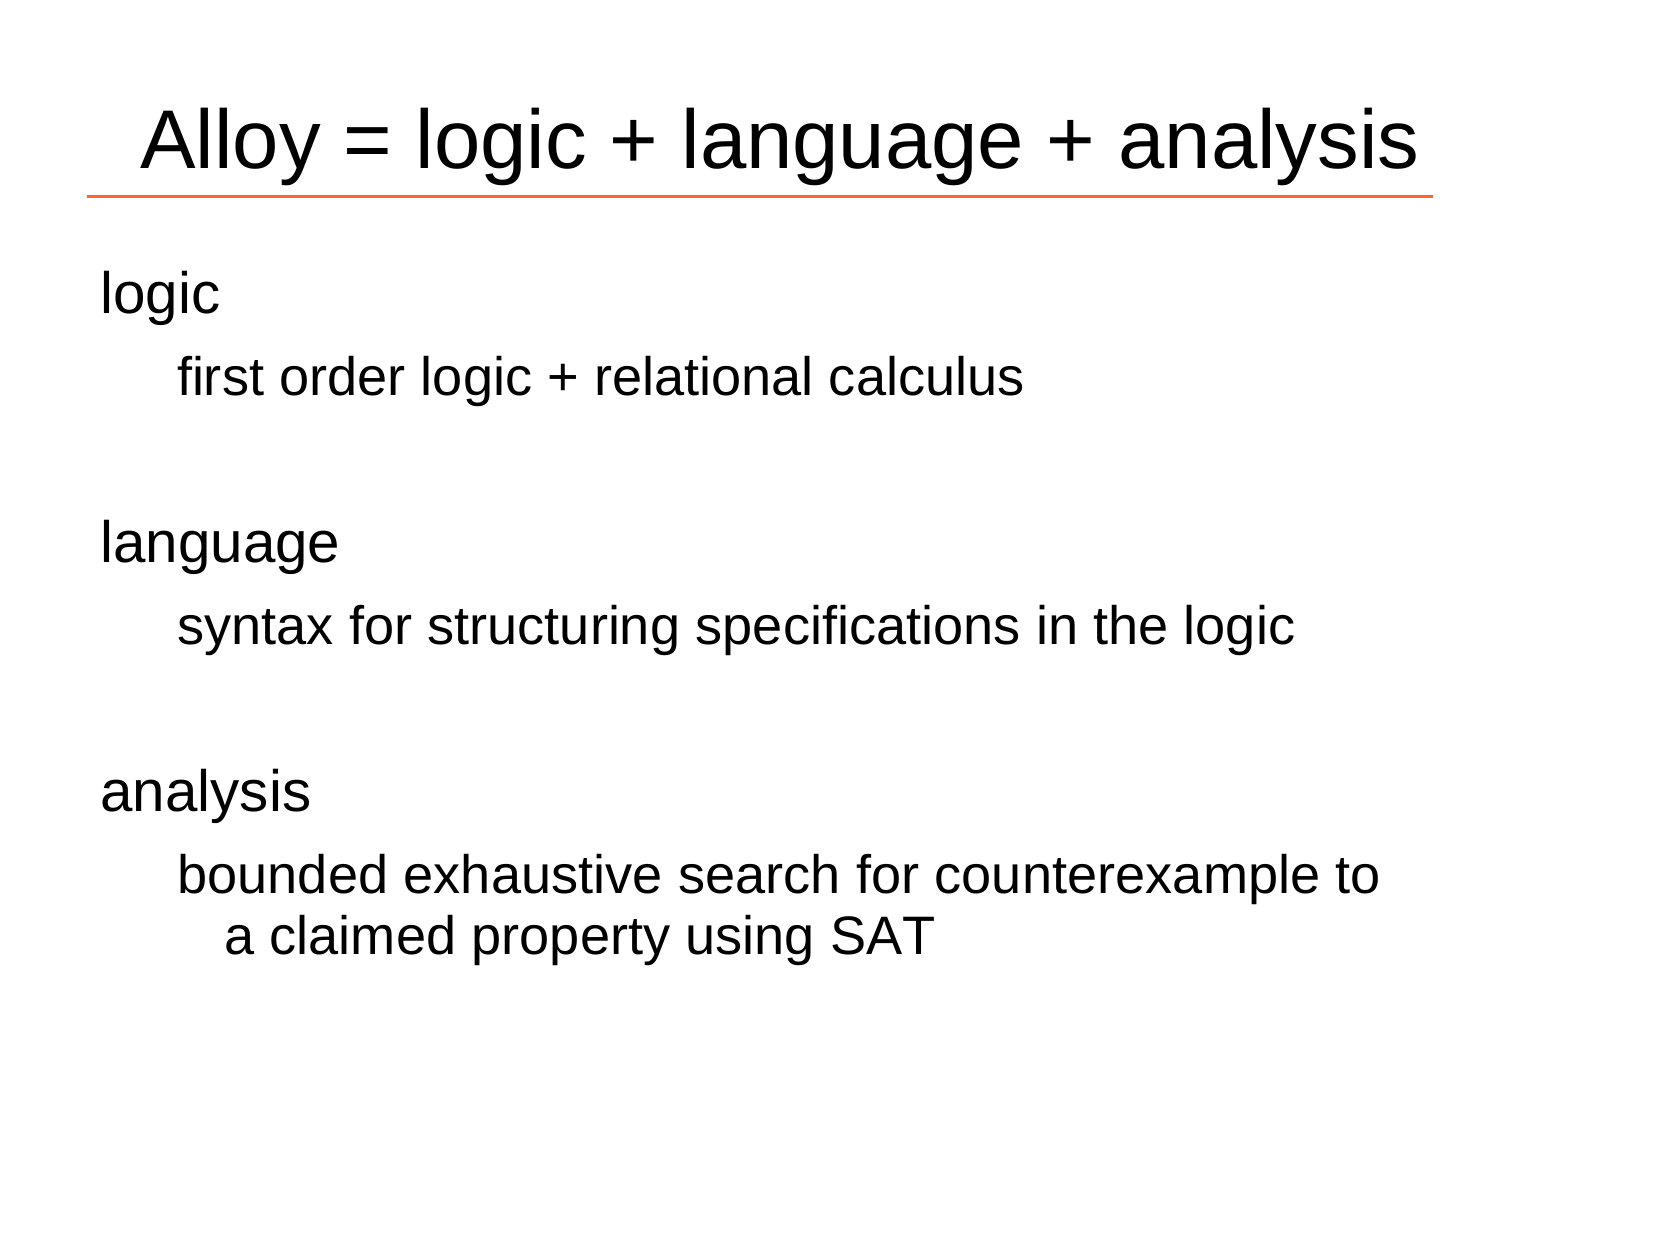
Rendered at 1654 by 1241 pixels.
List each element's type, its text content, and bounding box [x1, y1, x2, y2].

list logic first order logic + relational calculus language syntax for structuring specifications in the logic analysis bounded exhaustive search for counterexample to a claimed property using SAT [82, 260, 1388, 1090]
title Alloy = logic + language + analysis [140, 86, 1603, 192]
